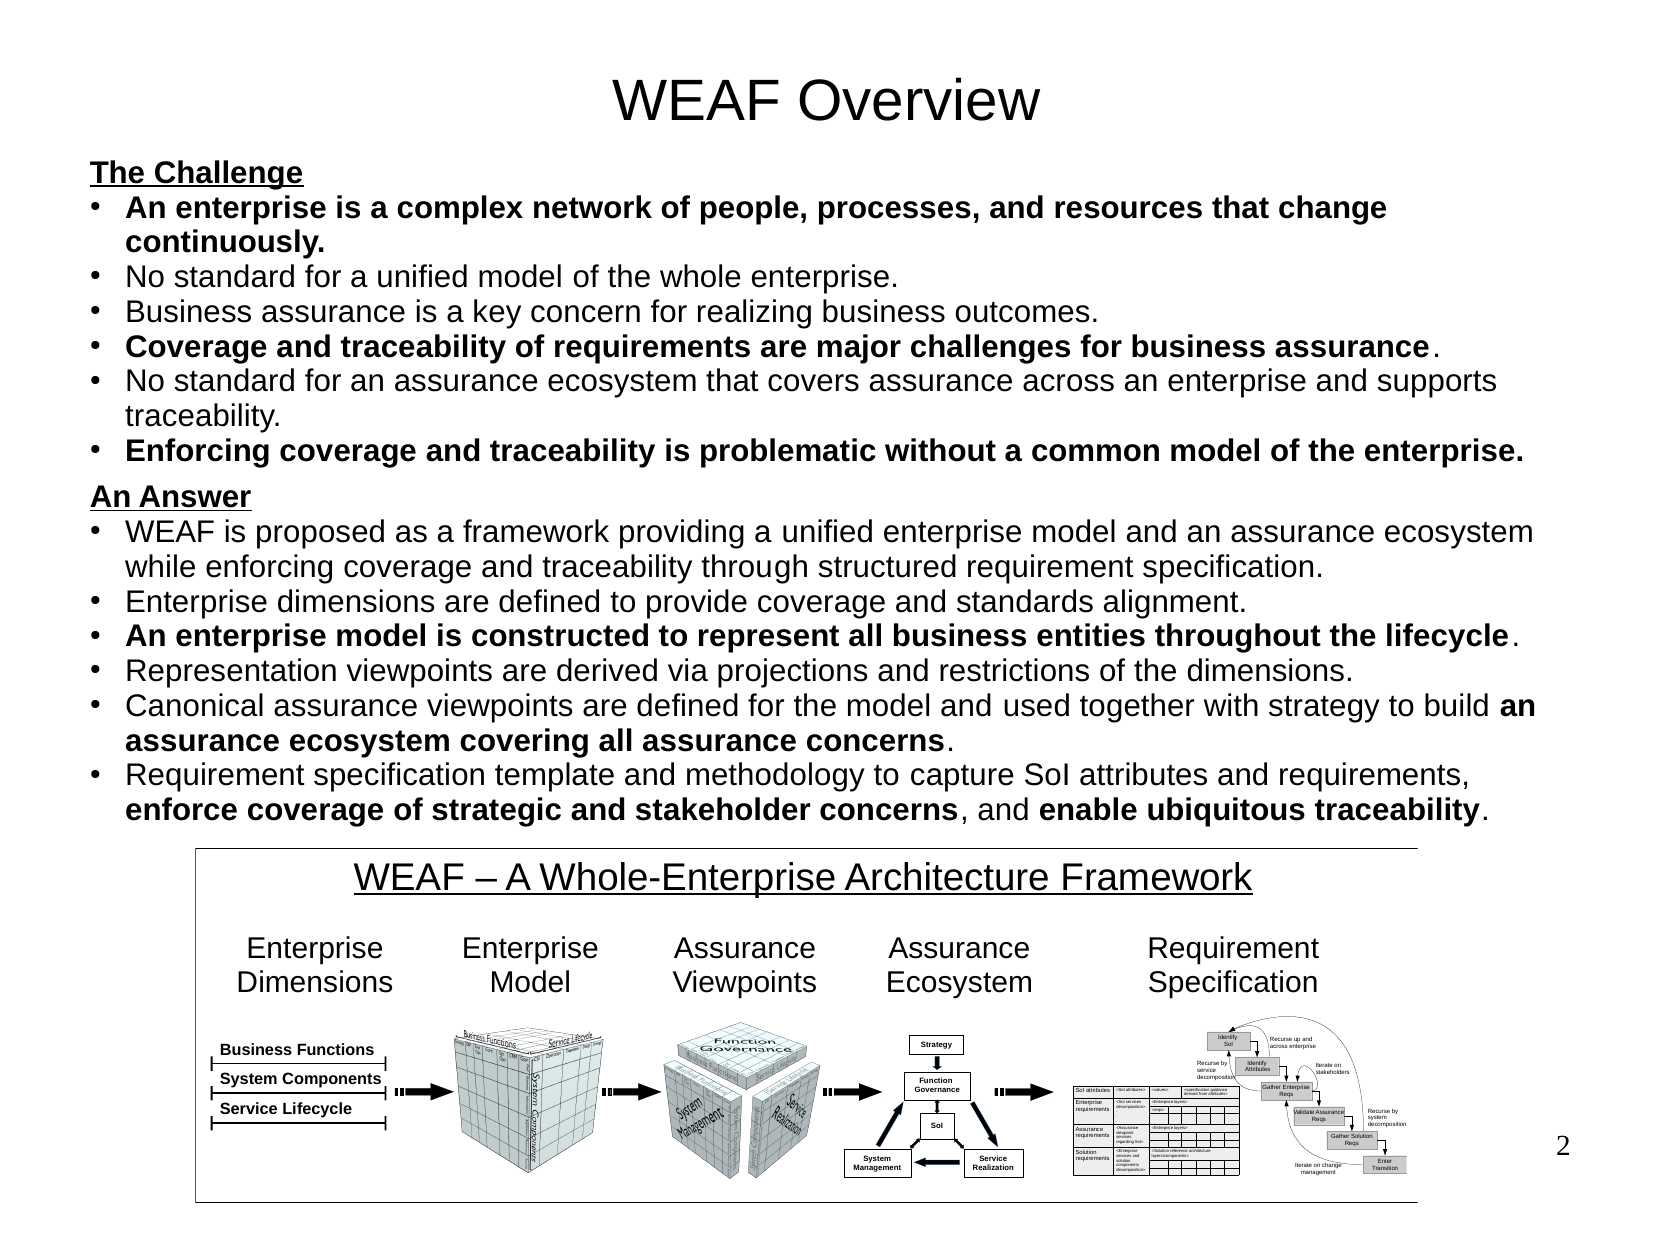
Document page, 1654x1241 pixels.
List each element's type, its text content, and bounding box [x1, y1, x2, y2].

picture [195, 847, 1418, 1203]
title WEAF Overview [82, 49, 1571, 147]
text_box The Challenge An enterprise is a complex network of people, processes, and resources that change continuously. No standard for a unified model of the whole enterprise. Business assurance is a key concern for realizing business outcomes. Coverage and traceability of requirements are major challenges for business assurance. No standard for an assurance ecosystem that covers assurance across an enterprise and supports traceability. Enforcing coverage and traceability is problematic without a common model of the enterprise. An Answer WEAF is proposed as a framework providing a unified enterprise model and an assurance ecosystem while enforcing coverage and traceability through structured requirement specification. Enterprise dimensions are defined to provide coverage and standards alignment. An enterprise model is constructed to represent all business entities throughout the lifecycle. Representation viewpoints are derived via projections and restrictions of the dimensions. Canonical assurance viewpoints are defined for the model and used together with strategy to build an assurance ecosystem covering all assurance concerns. Requirement specification template and methodology to capture SoI attributes and requirements, enforce coverage of strategic and stakeholder concerns, and enable ubiquitous traceability. [75, 147, 1606, 835]
